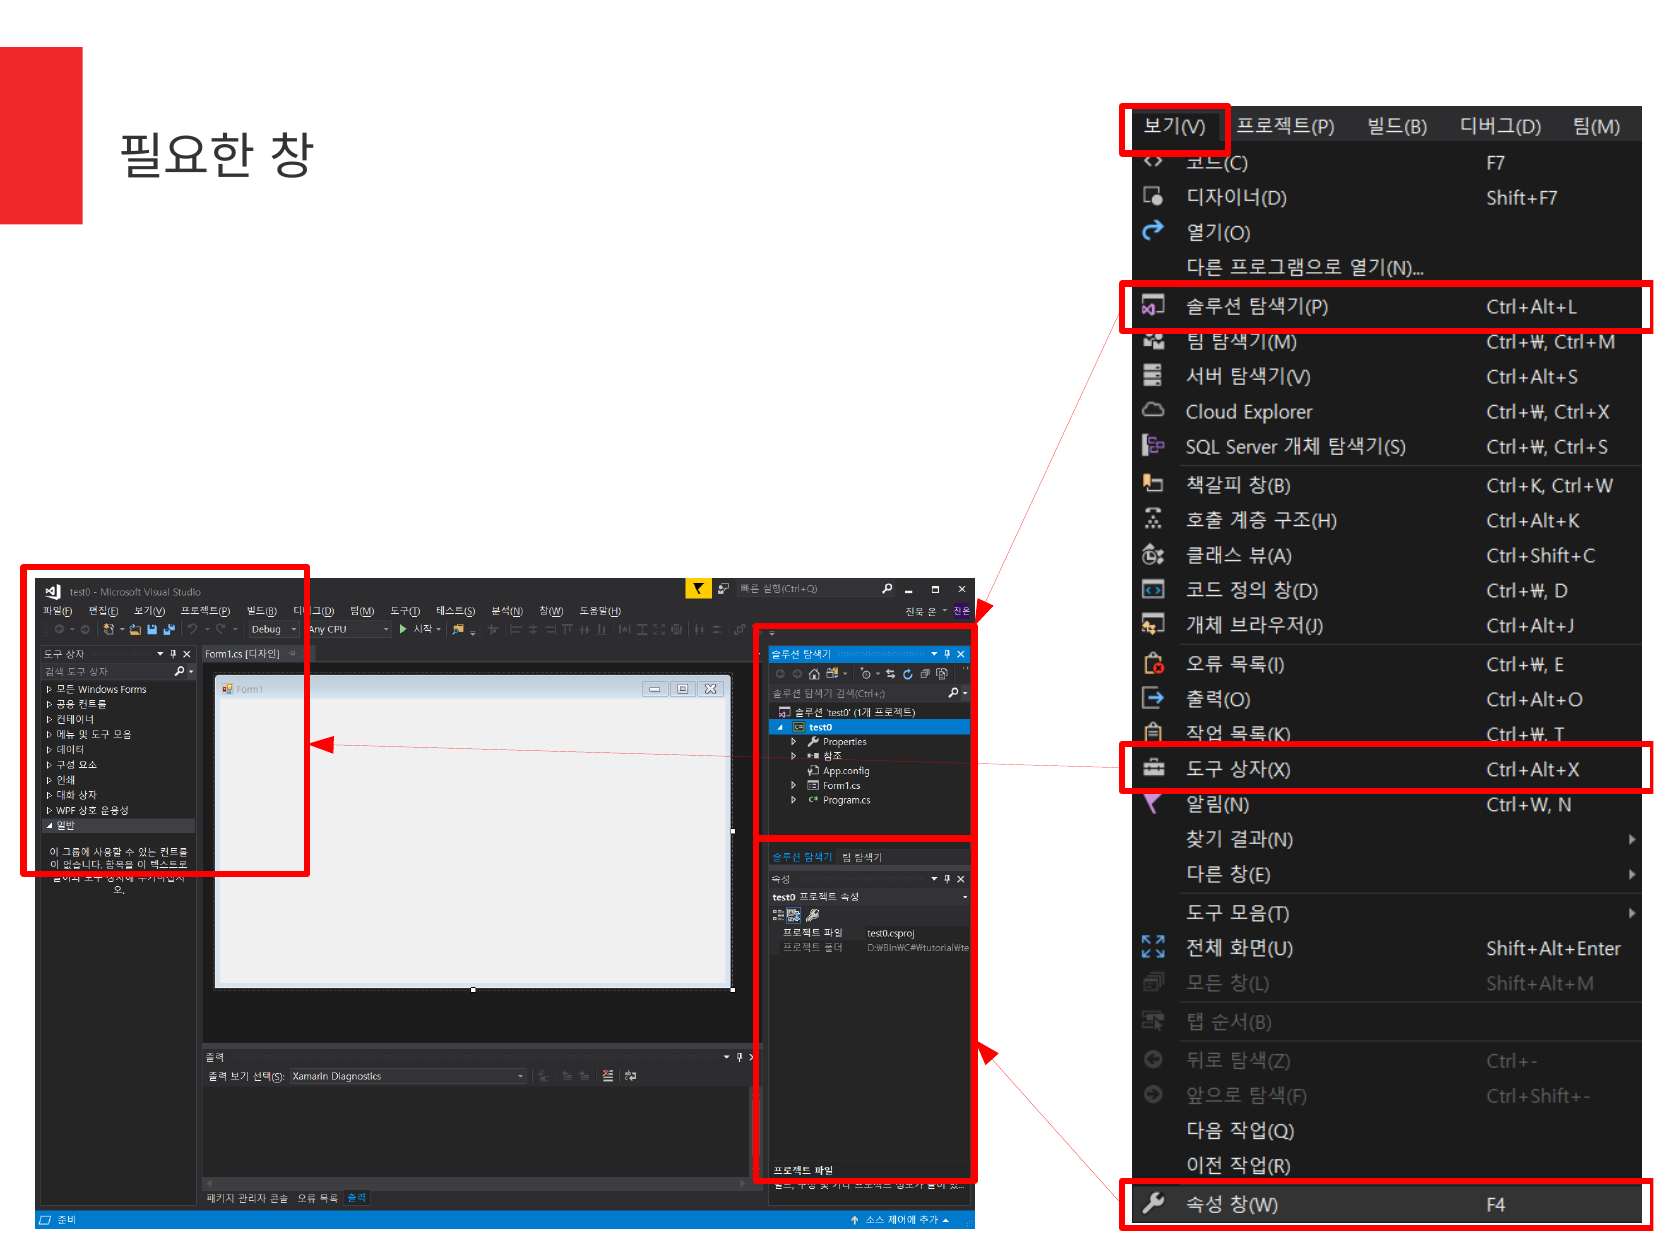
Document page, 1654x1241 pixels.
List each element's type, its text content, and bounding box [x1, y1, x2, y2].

picture [759, 842, 971, 1178]
picture [1132, 747, 1642, 788]
picture [35, 745, 975, 1229]
picture [1132, 334, 1642, 741]
picture [1132, 287, 1642, 328]
picture [35, 578, 304, 871]
title 필요한 창 [1125, 109, 1132, 150]
picture [1132, 794, 1642, 1178]
title 필요한 창 [118, 49, 1571, 257]
picture [310, 578, 975, 756]
picture [759, 758, 971, 835]
picture [1132, 106, 1642, 280]
picture [1132, 1184, 1642, 1223]
picture [1132, 109, 1225, 150]
picture [759, 629, 971, 763]
